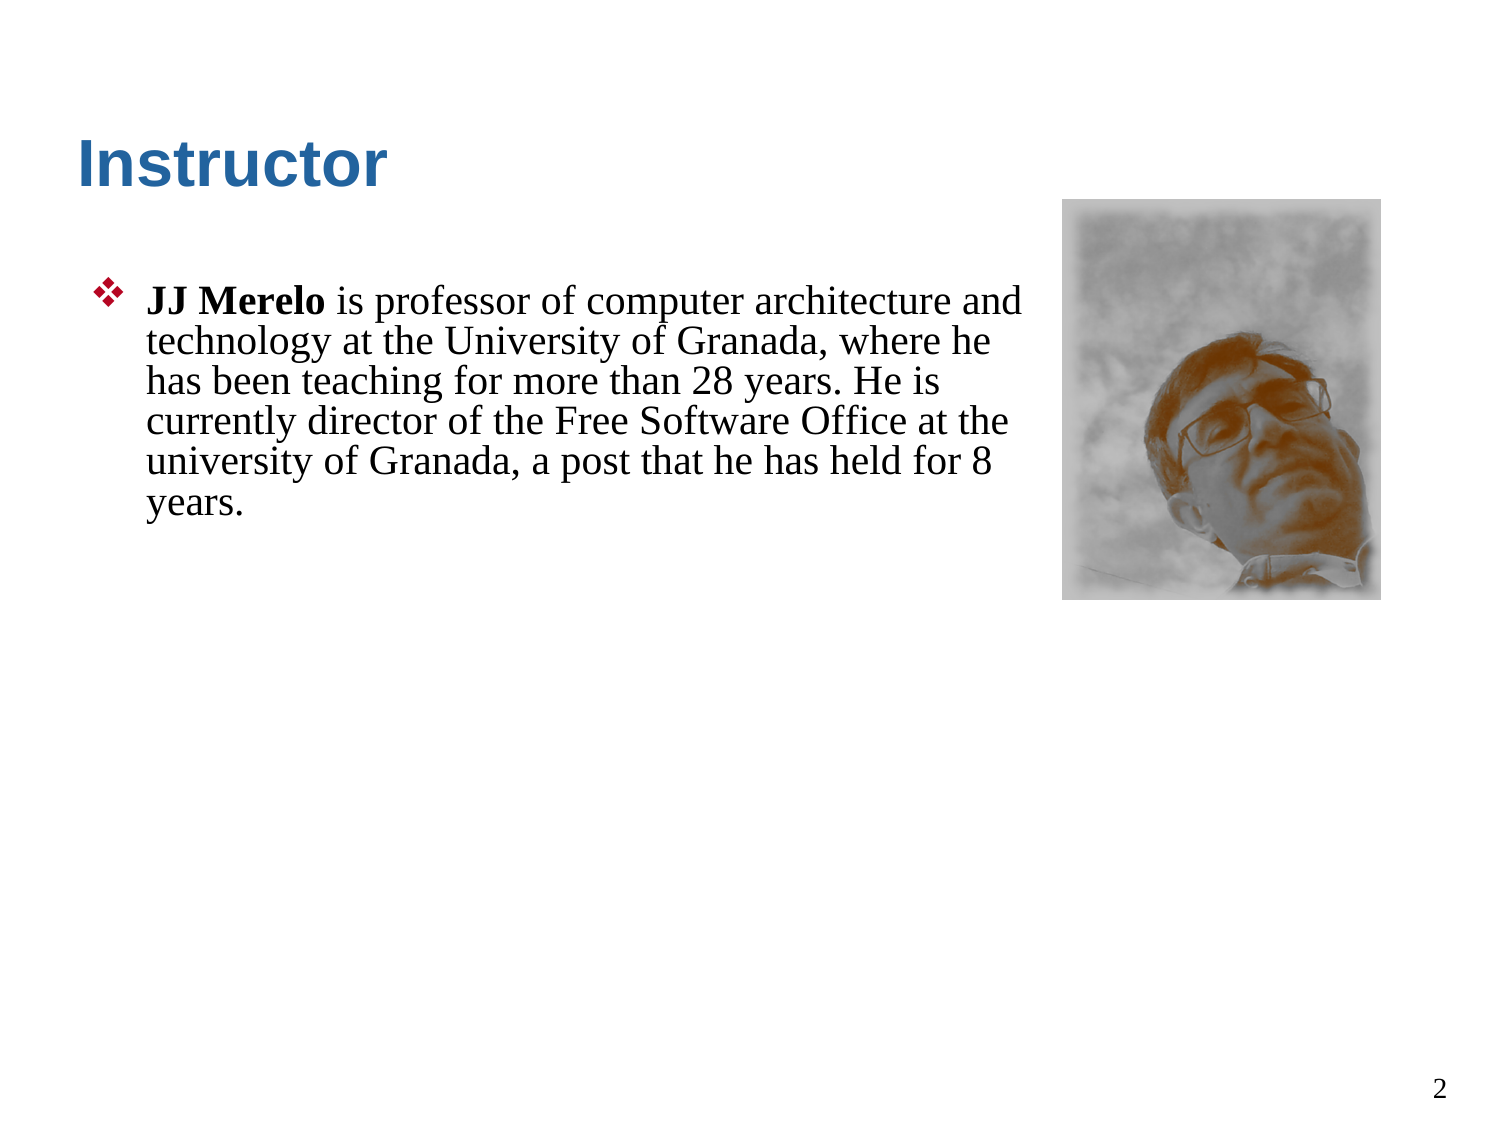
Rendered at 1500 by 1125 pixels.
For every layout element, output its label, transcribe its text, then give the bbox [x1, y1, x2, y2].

list Instructor [62, 112, 1429, 1026]
text_box <número> [62, 1037, 1463, 1113]
